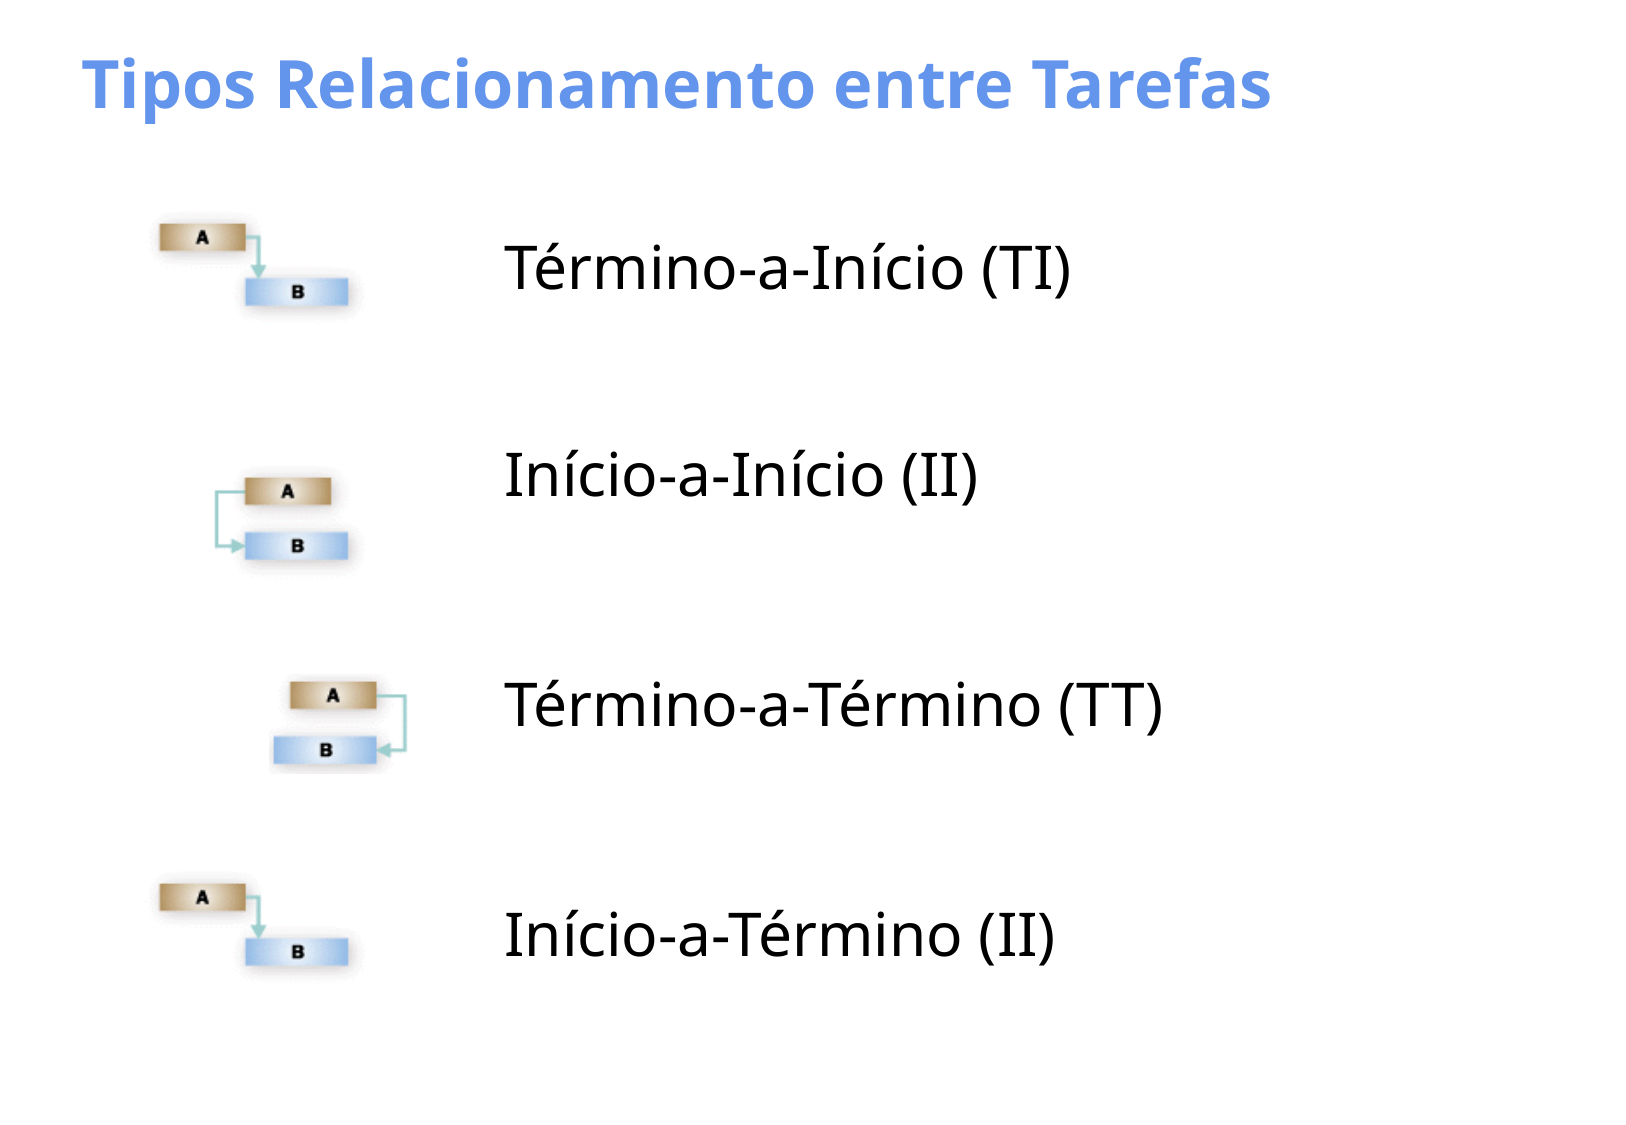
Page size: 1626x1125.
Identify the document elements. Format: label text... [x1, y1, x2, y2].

picture [185, 421, 414, 622]
list Término-a-Término (TT) [446, 629, 1376, 760]
list Início-a-Início (II) [446, 399, 1376, 530]
list Início-a-Término (II) [446, 859, 1376, 990]
picture [100, 827, 414, 1028]
picture [269, 674, 414, 774]
title Tipos Relacionamento entre Tarefas [81, 41, 1544, 122]
list Término-a-Início (TI) [446, 192, 1376, 323]
picture [100, 167, 414, 368]
